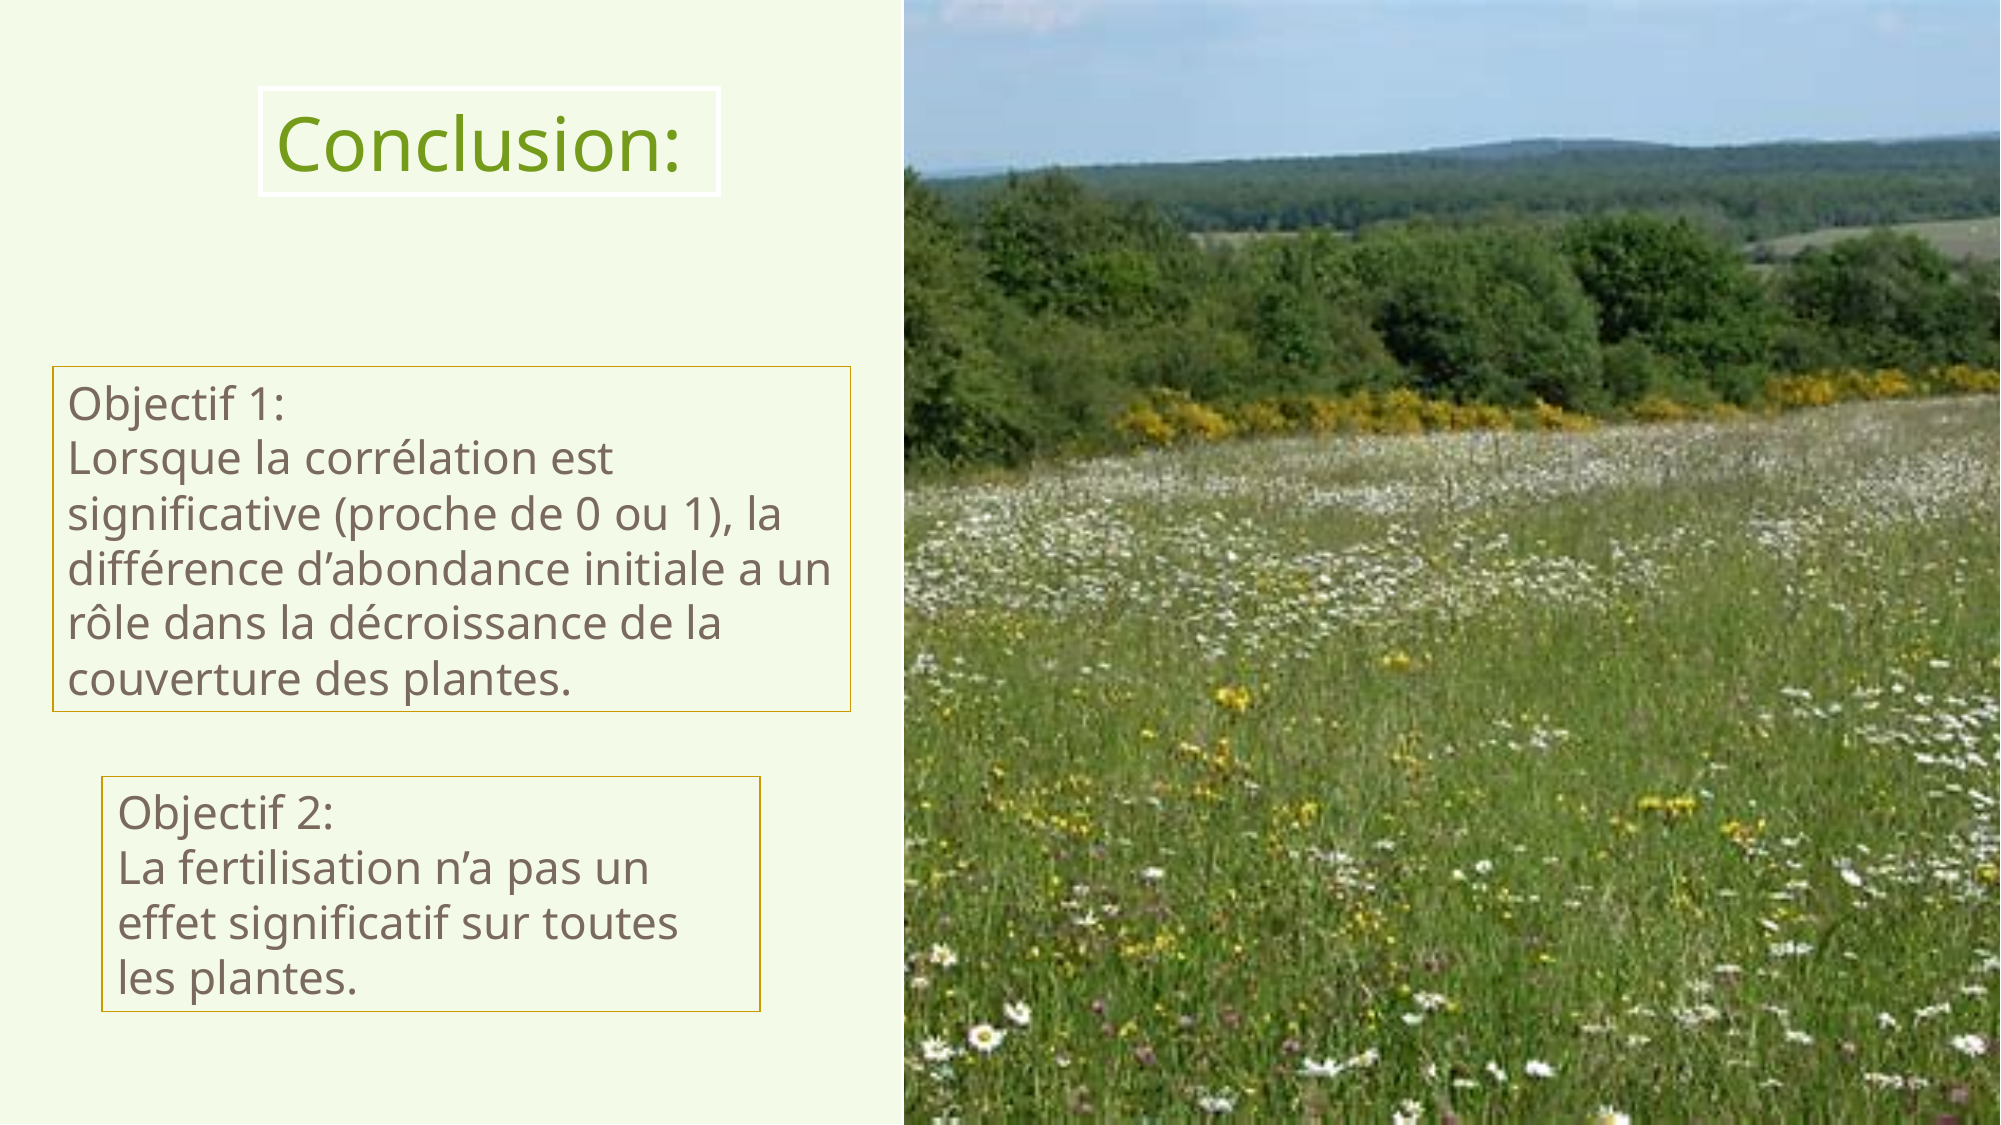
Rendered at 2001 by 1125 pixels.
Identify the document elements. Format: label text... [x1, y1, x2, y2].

text_box Objectif 2: La fertilisation n’a pas un effet significatif sur toutes les plantes. [102, 776, 761, 959]
text_box Objectif 1: Lorsque la corrélation est significative (proche de 0 ou 1), la différence d’abondance initiale a un rôle dans la décroissance de la couverture des plantes. [52, 366, 851, 660]
text_box Conclusion: [260, 88, 719, 195]
picture [904, 0, 2000, 1125]
